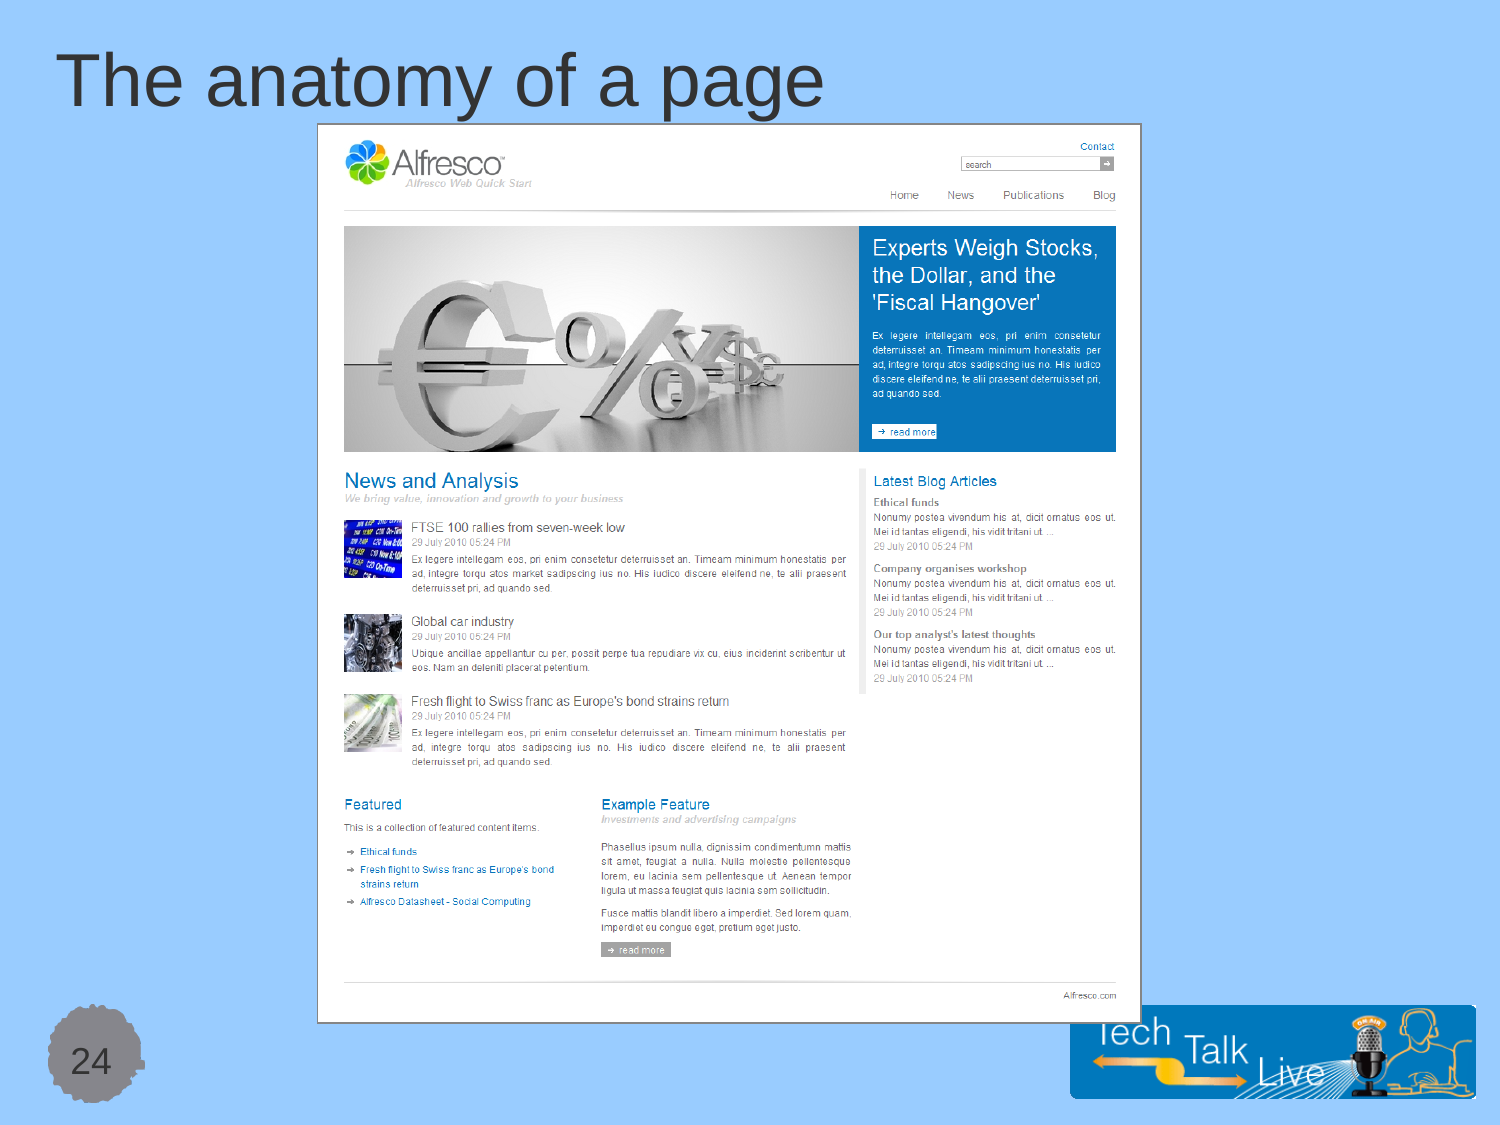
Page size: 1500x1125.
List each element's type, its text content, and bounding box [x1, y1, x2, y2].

slide_number <number> [55, 1022, 136, 1083]
picture [318, 124, 1141, 1023]
picture [48, 1004, 145, 1103]
picture [1069, 1005, 1476, 1099]
title The anatomy of a page [40, 16, 1459, 128]
